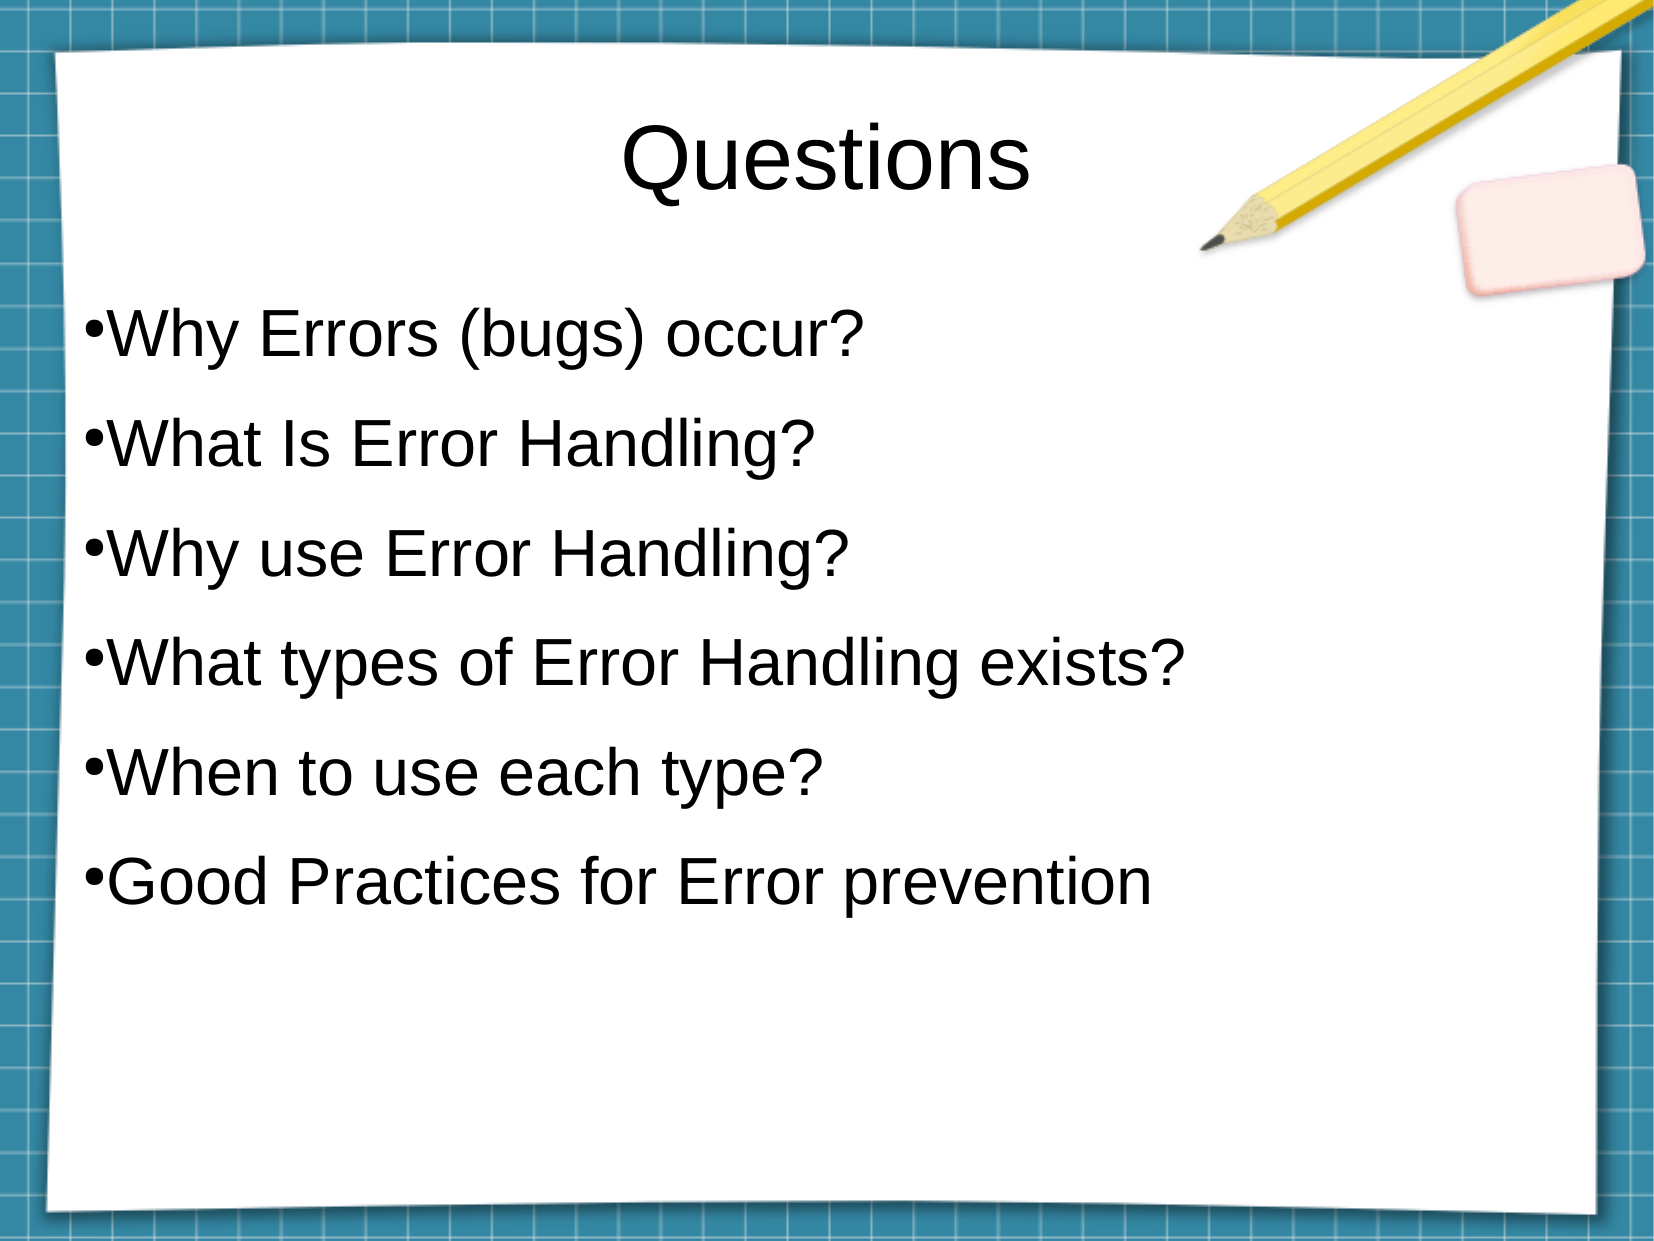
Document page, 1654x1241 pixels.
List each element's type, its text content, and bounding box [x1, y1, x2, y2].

list Why Errors (bugs) occur? What Is Error Handling? Why use Error Handling? What types of Error Handling exists? When to use each type? Good Practices for Error prevention [82, 290, 1571, 1010]
title Questions [82, 49, 1571, 257]
